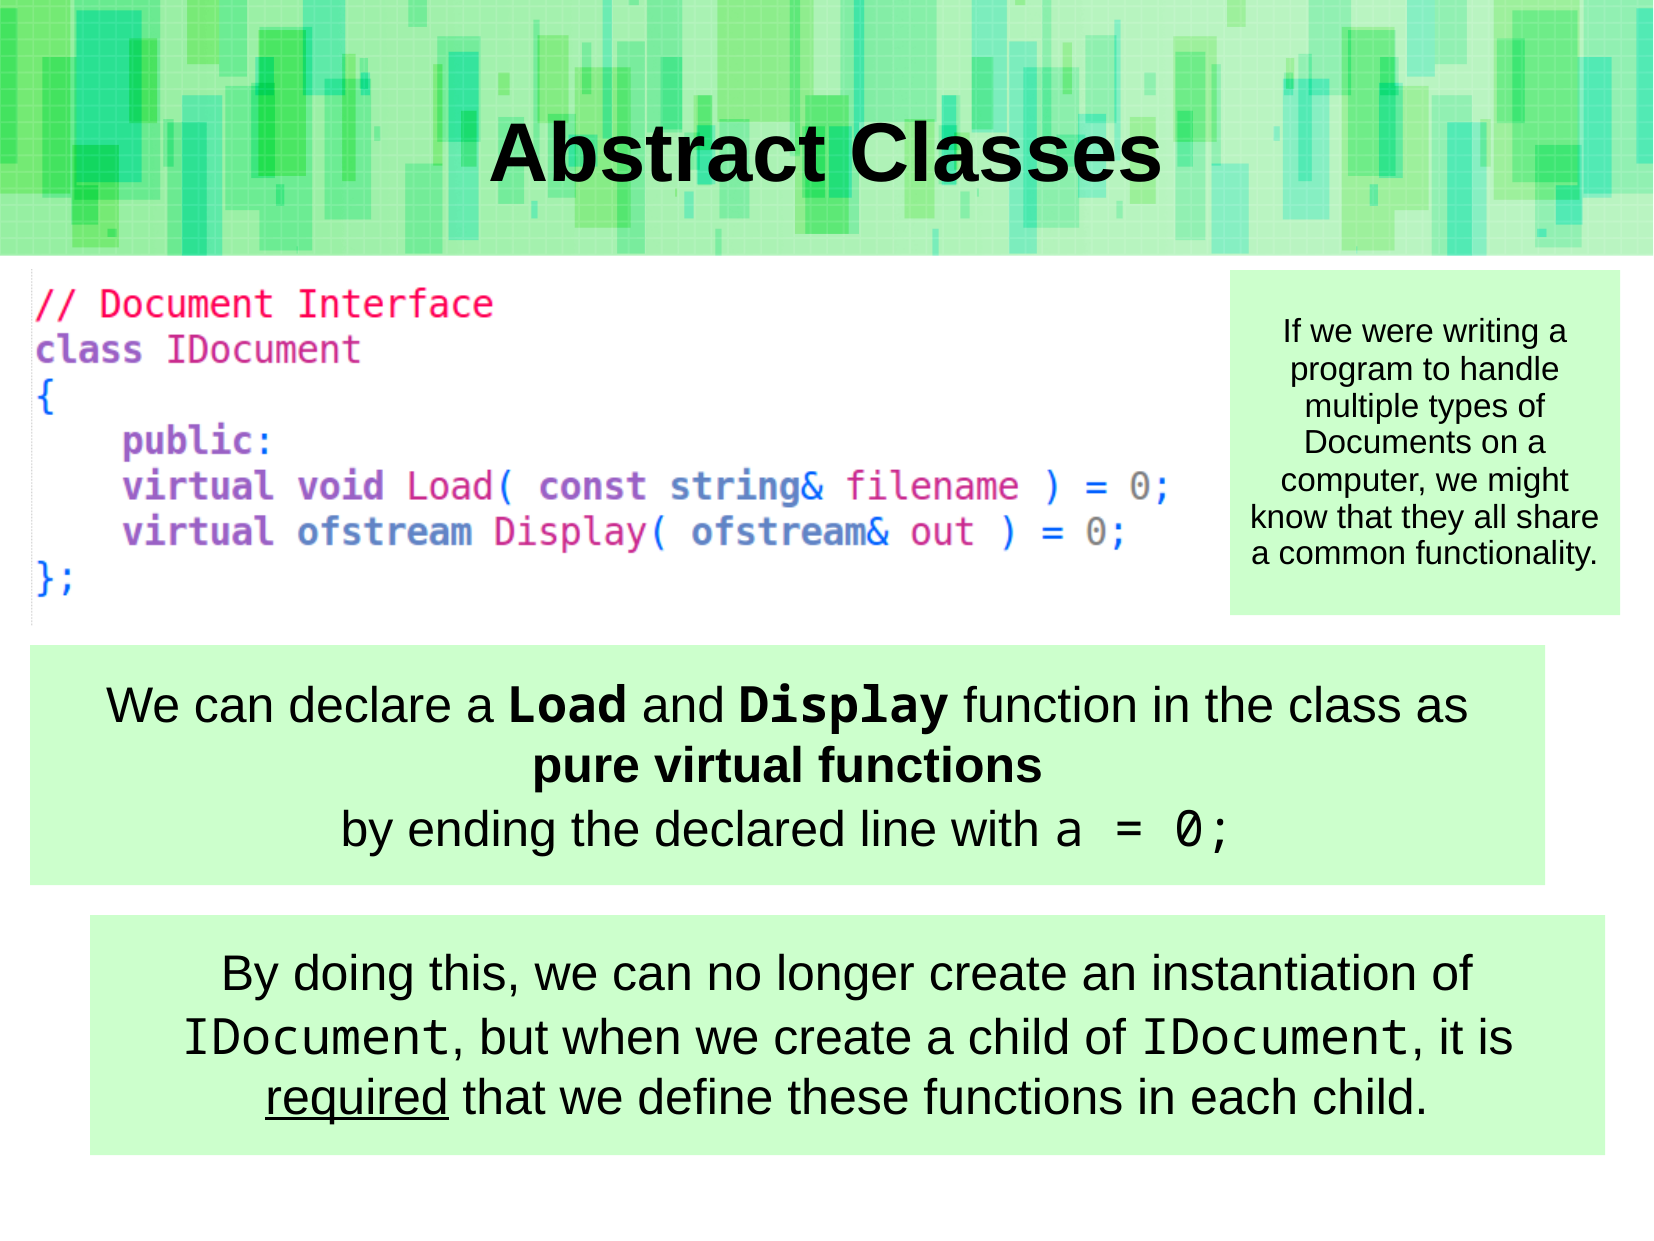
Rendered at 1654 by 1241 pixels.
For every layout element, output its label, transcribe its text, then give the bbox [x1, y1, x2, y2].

picture [0, 0, 1654, 1241]
title Abstract Classes [82, 49, 1571, 257]
text_box We can declare a Load and Display function in the class as pure virtual functions by ending the declared line with a = 0; [30, 645, 1546, 886]
text_box If we were writing a program to handle multiple types of Documents on a computer, we might know that they all share a common functionality. [1230, 270, 1621, 616]
text_box By doing this, we can no longer create an instantiation of IDocument, but when we create a child of IDocument, it is required that we define these functions in each child. [90, 915, 1606, 1156]
